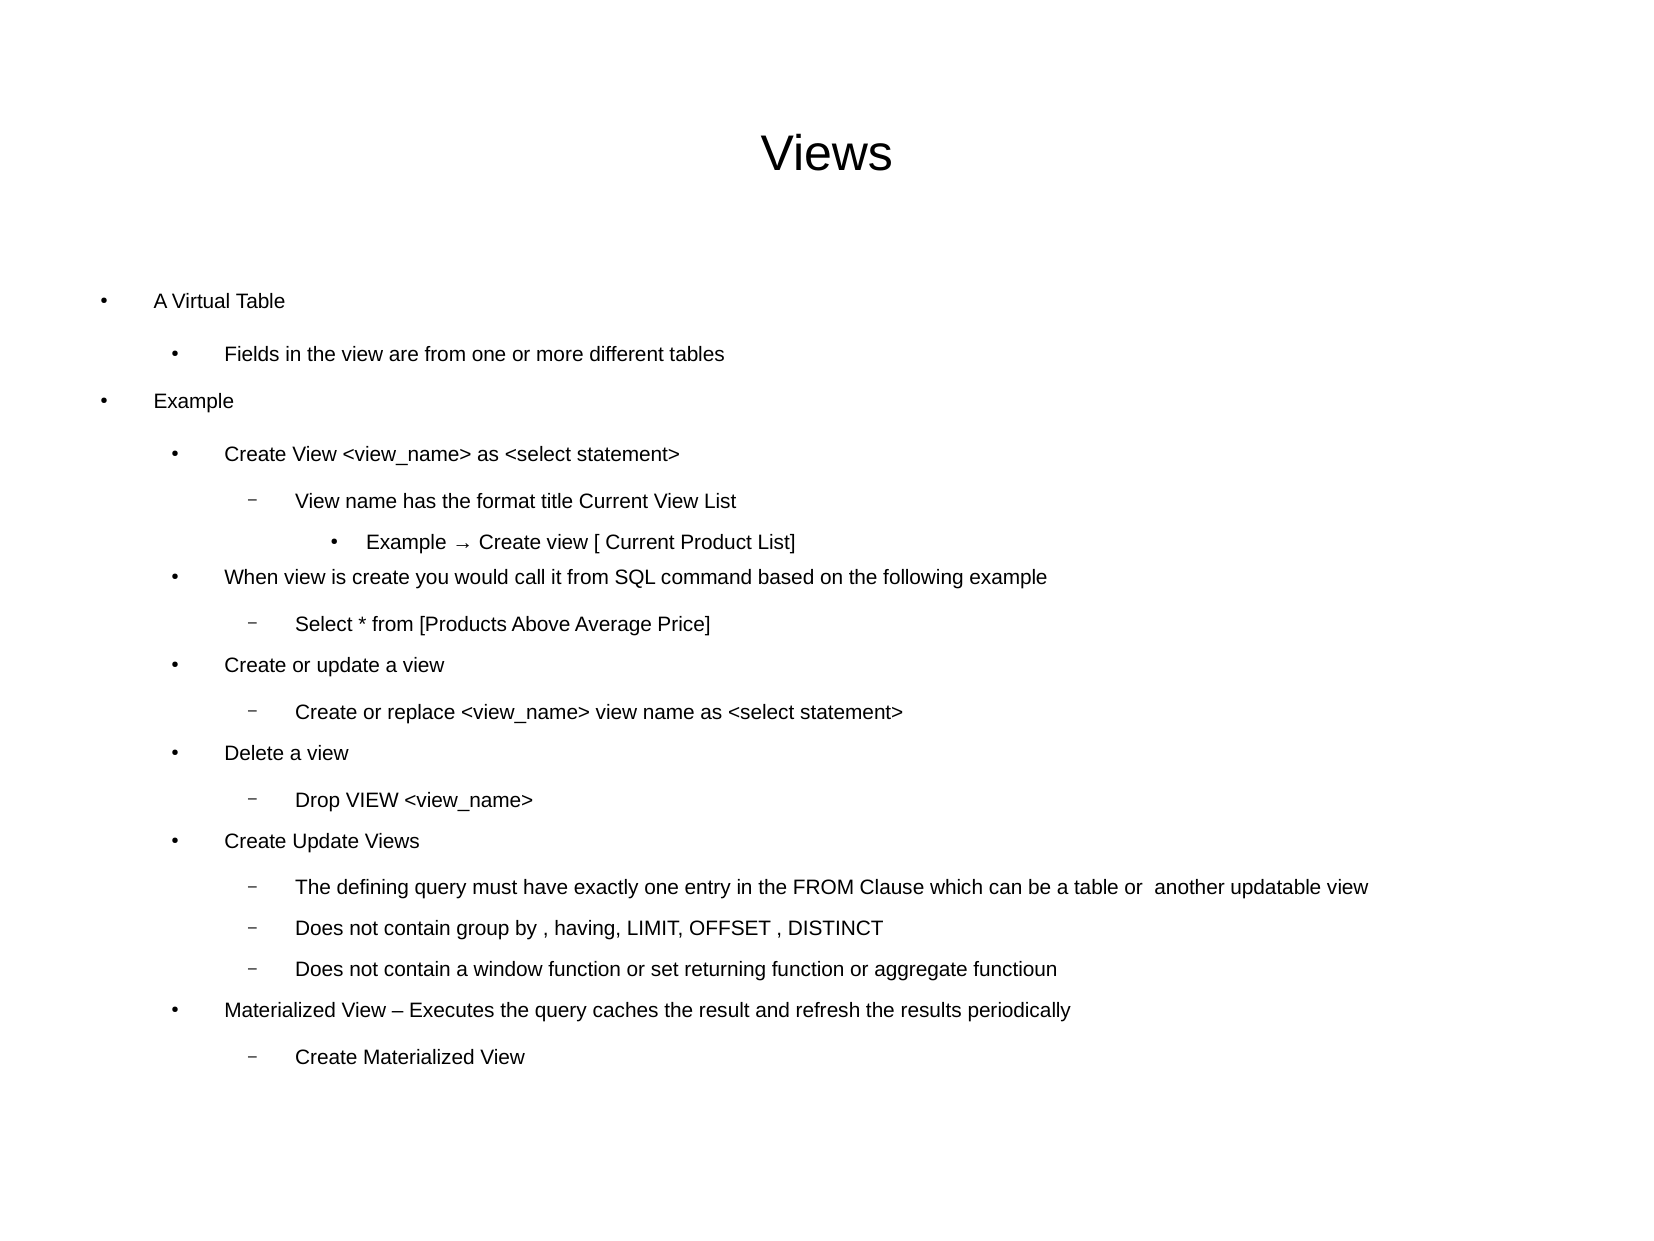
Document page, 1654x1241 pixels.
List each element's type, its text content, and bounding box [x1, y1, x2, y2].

title Views [82, 49, 1571, 257]
list A Virtual Table Fields in the view are from one or more different tables Example Create View <view_name> as <select statement> View name has the format title Current View List Example → Create view [ Current Product List] When view is create you would call it from SQL command based on the following example Select * from [Products Above Average Price] Create or update a view Create or replace <view_name> view name as <select statement> Delete a view Drop VIEW <view_name> Create Update Views The defining query must have exactly one entry in the FROM Clause which can be a table or another updatable view Does not contain group by , having, LIMIT, OFFSET , DISTINCT Does not contain a window function or set returning function or aggregate functioun Materialized View – Executes the query caches the result and refresh the results periodically Create Materialized View [82, 290, 1621, 1216]
